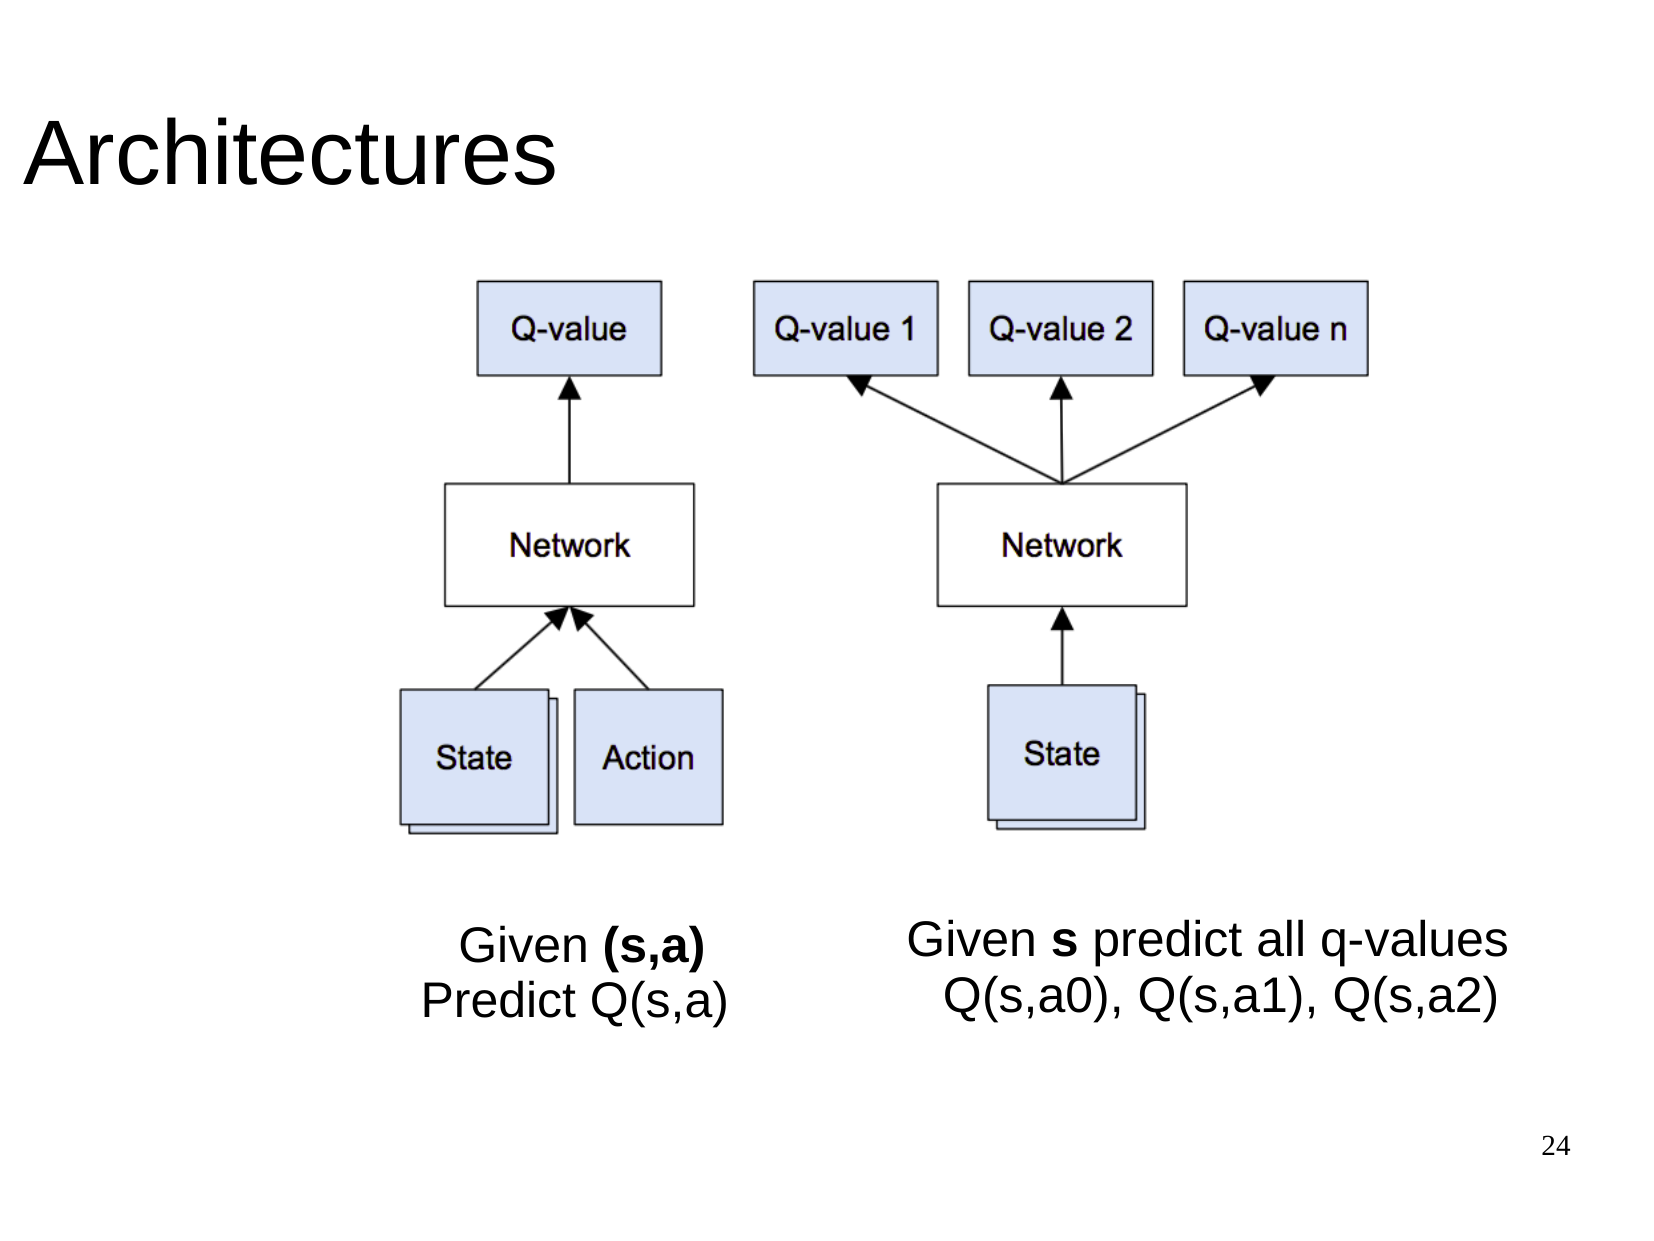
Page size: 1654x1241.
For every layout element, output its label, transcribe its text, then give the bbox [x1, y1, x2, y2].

title Architectures [23, 49, 1512, 257]
text_box Given s predict all q-values Q(s,a0), Q(s,a1), Q(s,a2) [784, 904, 1561, 1066]
text_box Given (s,a) Predict Q(s,a) [194, 909, 900, 1094]
picture [370, 258, 1466, 841]
